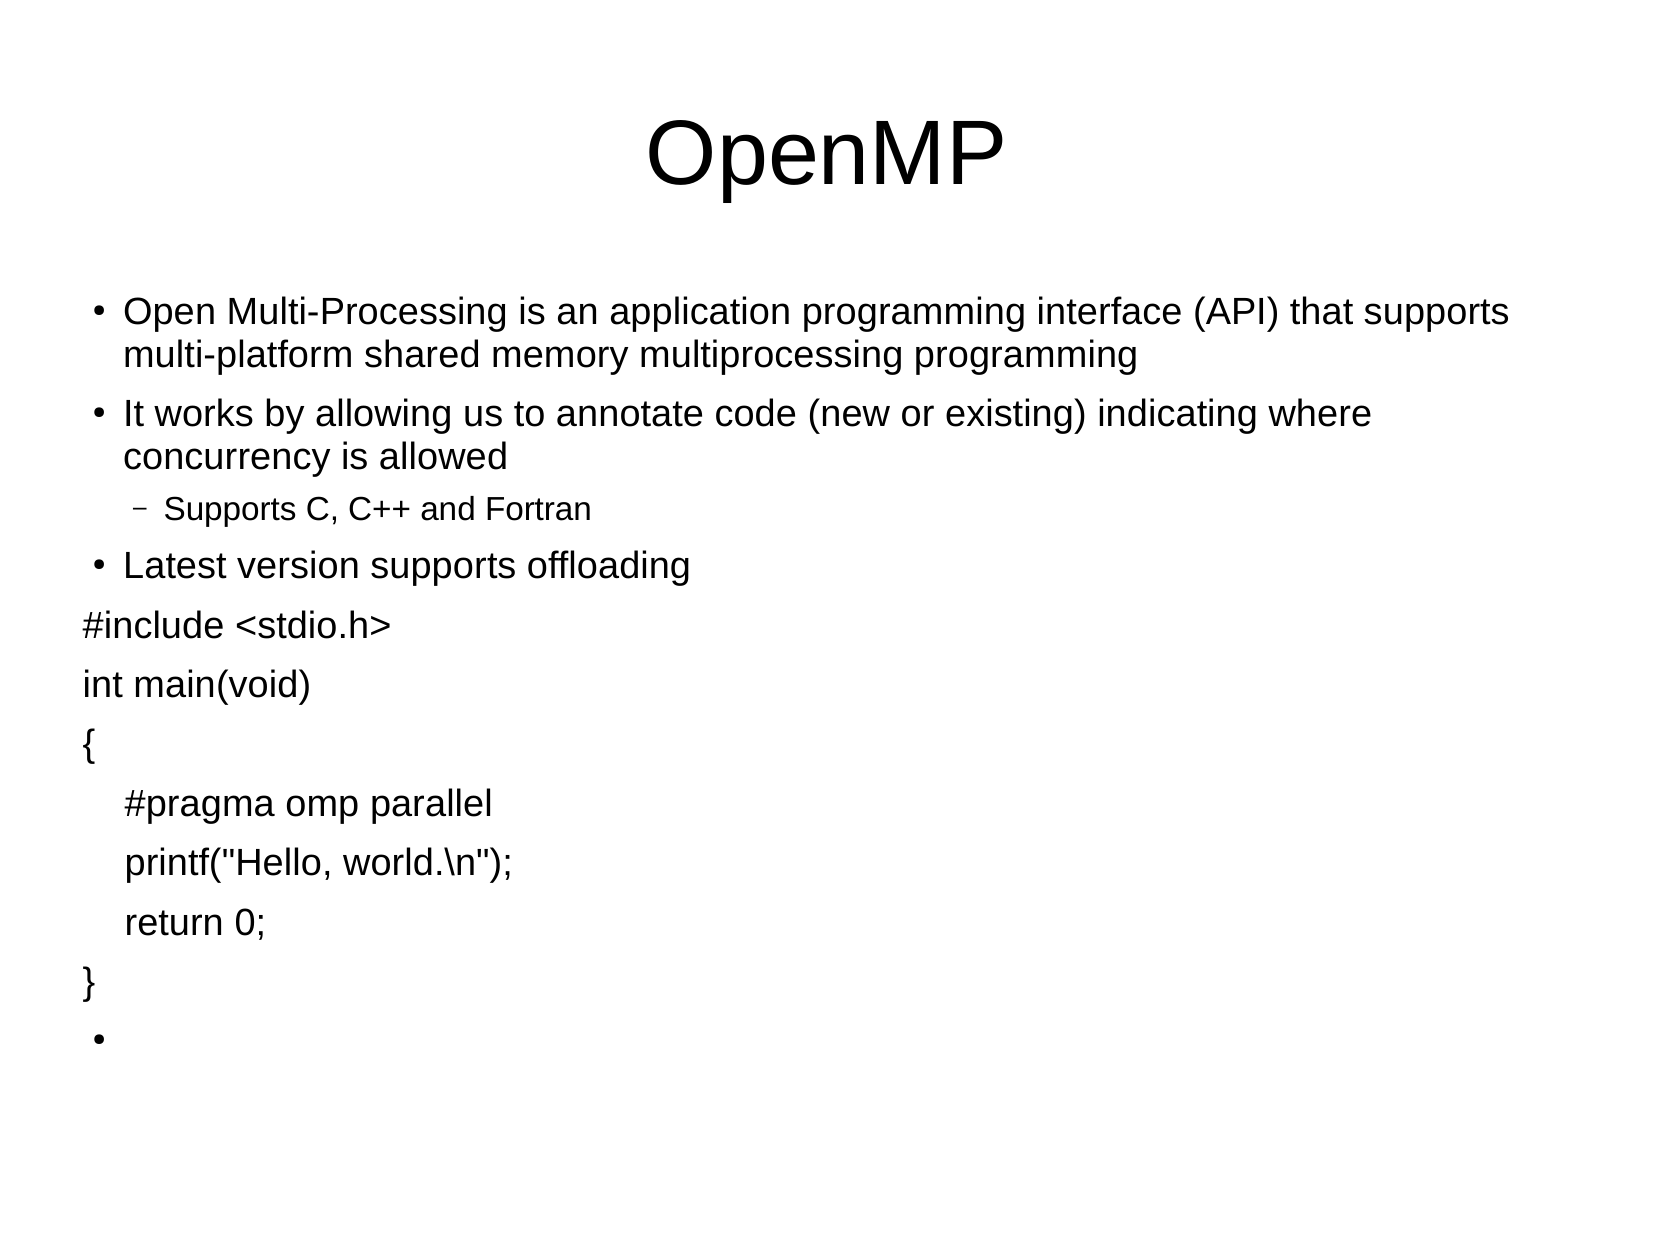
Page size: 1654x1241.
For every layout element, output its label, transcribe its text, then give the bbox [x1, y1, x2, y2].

list Open Multi-Processing is an application programming interface (API) that supports multi-platform shared memory multiprocessing programming It works by allowing us to annotate code (new or existing) indicating where concurrency is allowed Supports C, C++ and Fortran Latest version supports offloading #include <stdio.h> int main(void) { #pragma omp parallel printf("Hello, world.\n"); return 0; } [82, 290, 1571, 1010]
title OpenMP [82, 49, 1571, 257]
